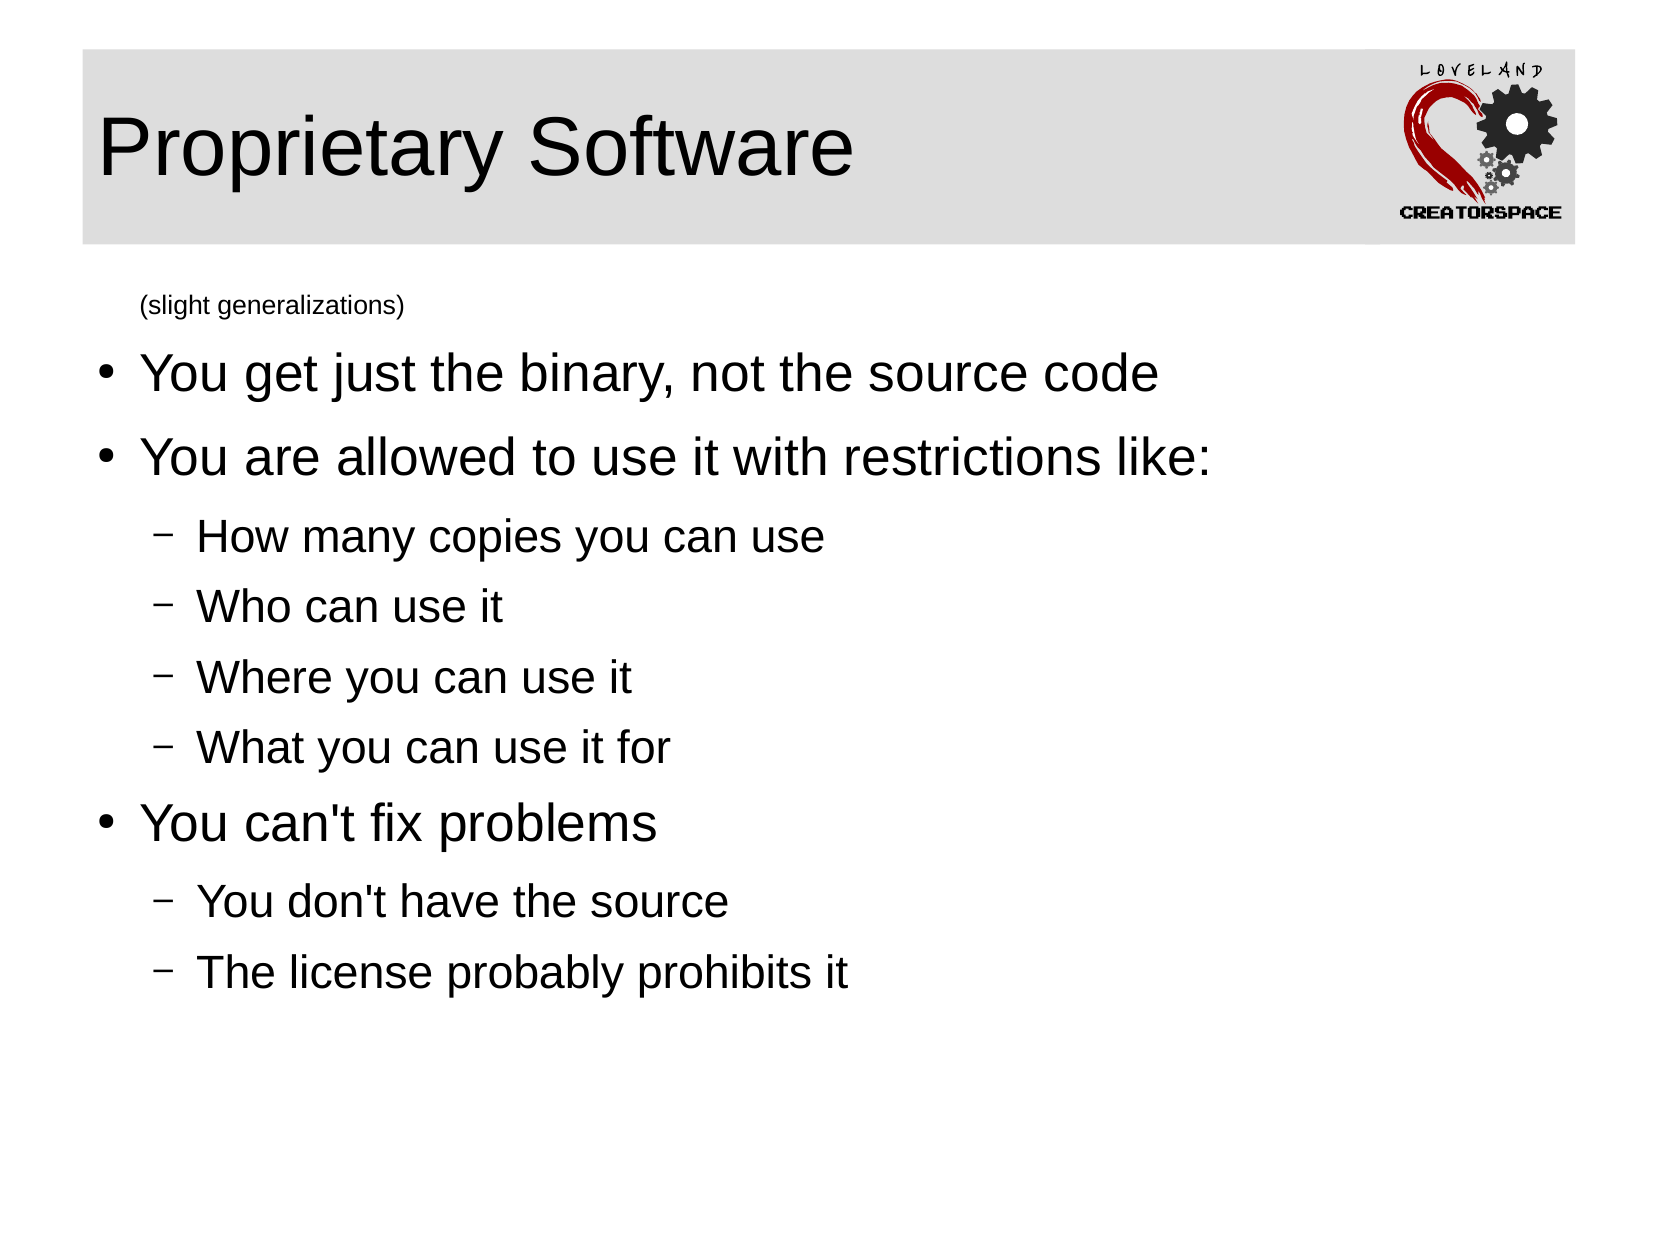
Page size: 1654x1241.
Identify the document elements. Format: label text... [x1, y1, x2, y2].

list (slight generalizations) You get just the binary, not the source code You are allowed to use it with restrictions like: How many copies you can use Who can use it Where you can use it What you can use it for You can't fix problems You don't have the source The license probably prohibits it [82, 290, 1571, 1010]
title Proprietary Software [82, 49, 1381, 245]
